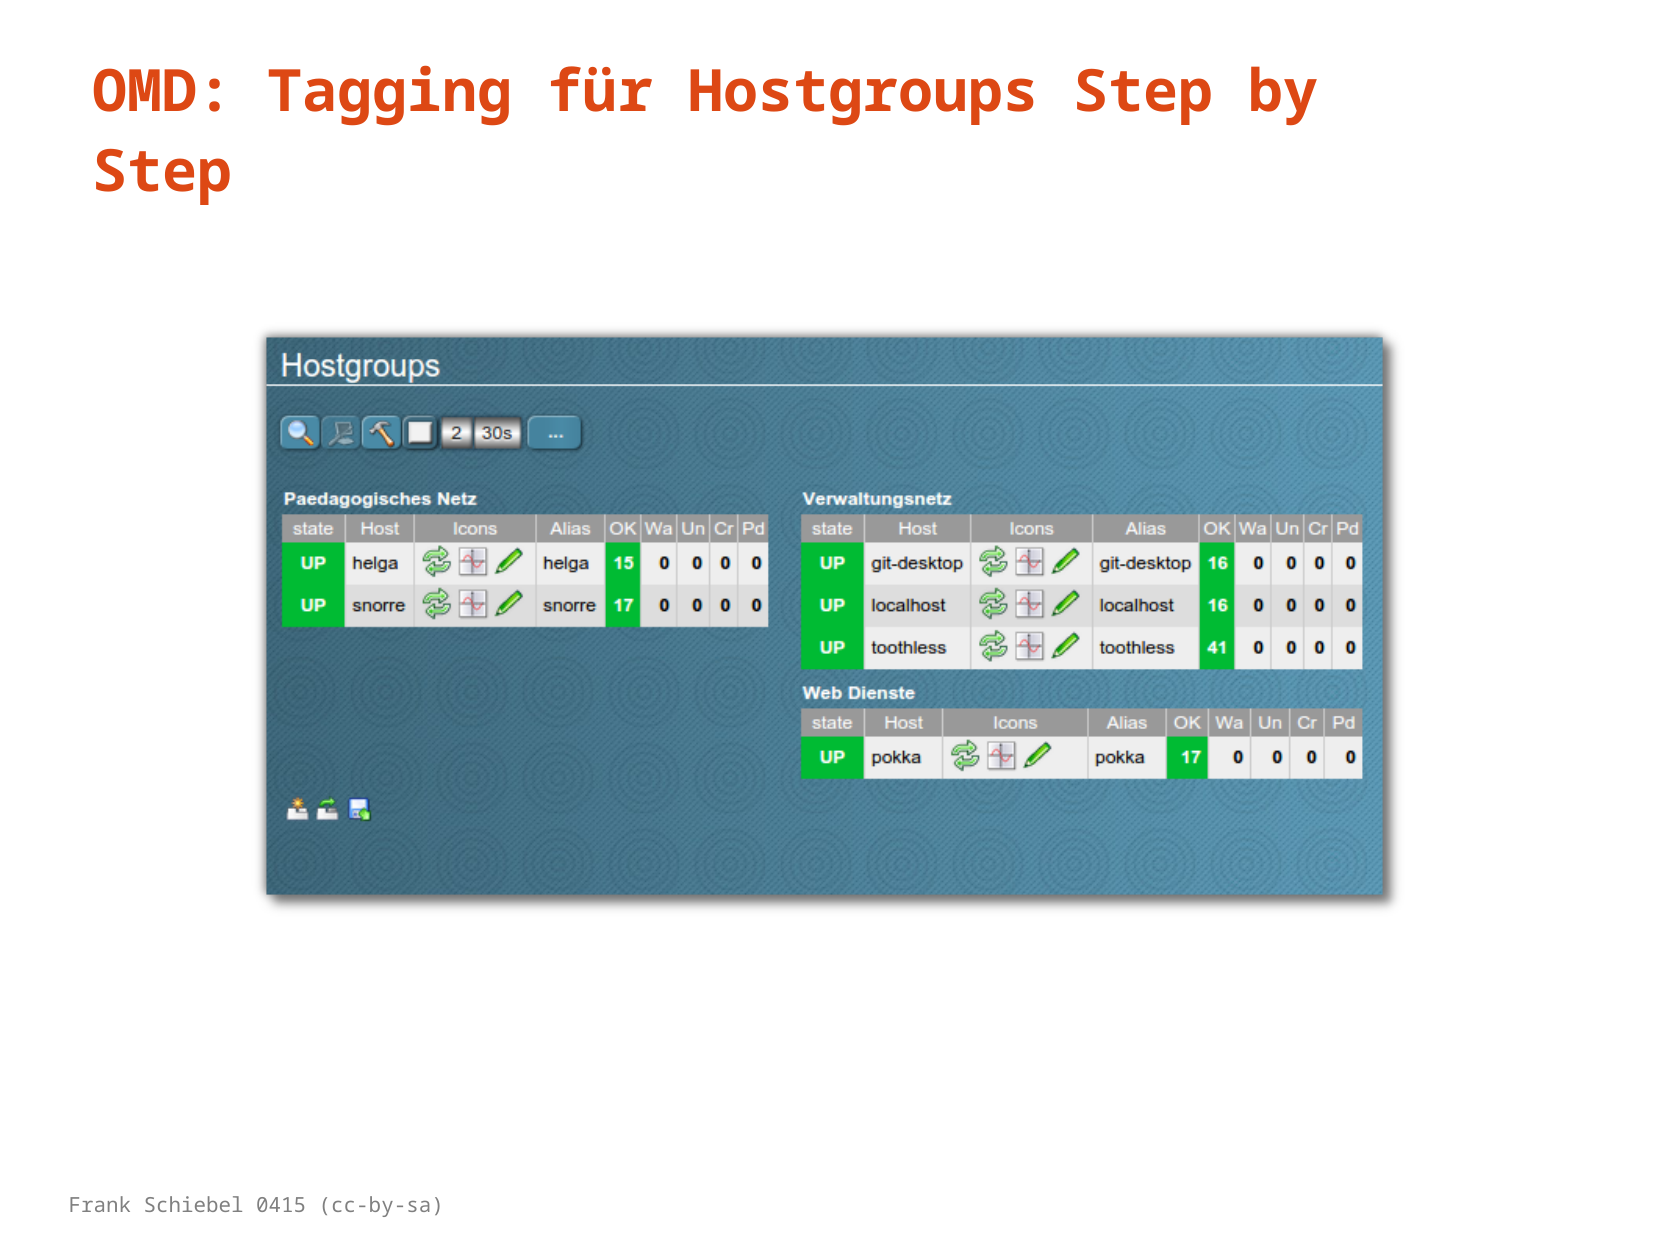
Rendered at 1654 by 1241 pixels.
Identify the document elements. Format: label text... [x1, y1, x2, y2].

picture [251, 322, 1408, 920]
text_box OMD: Tagging für Hostgroups Step by Step [78, 42, 1449, 117]
